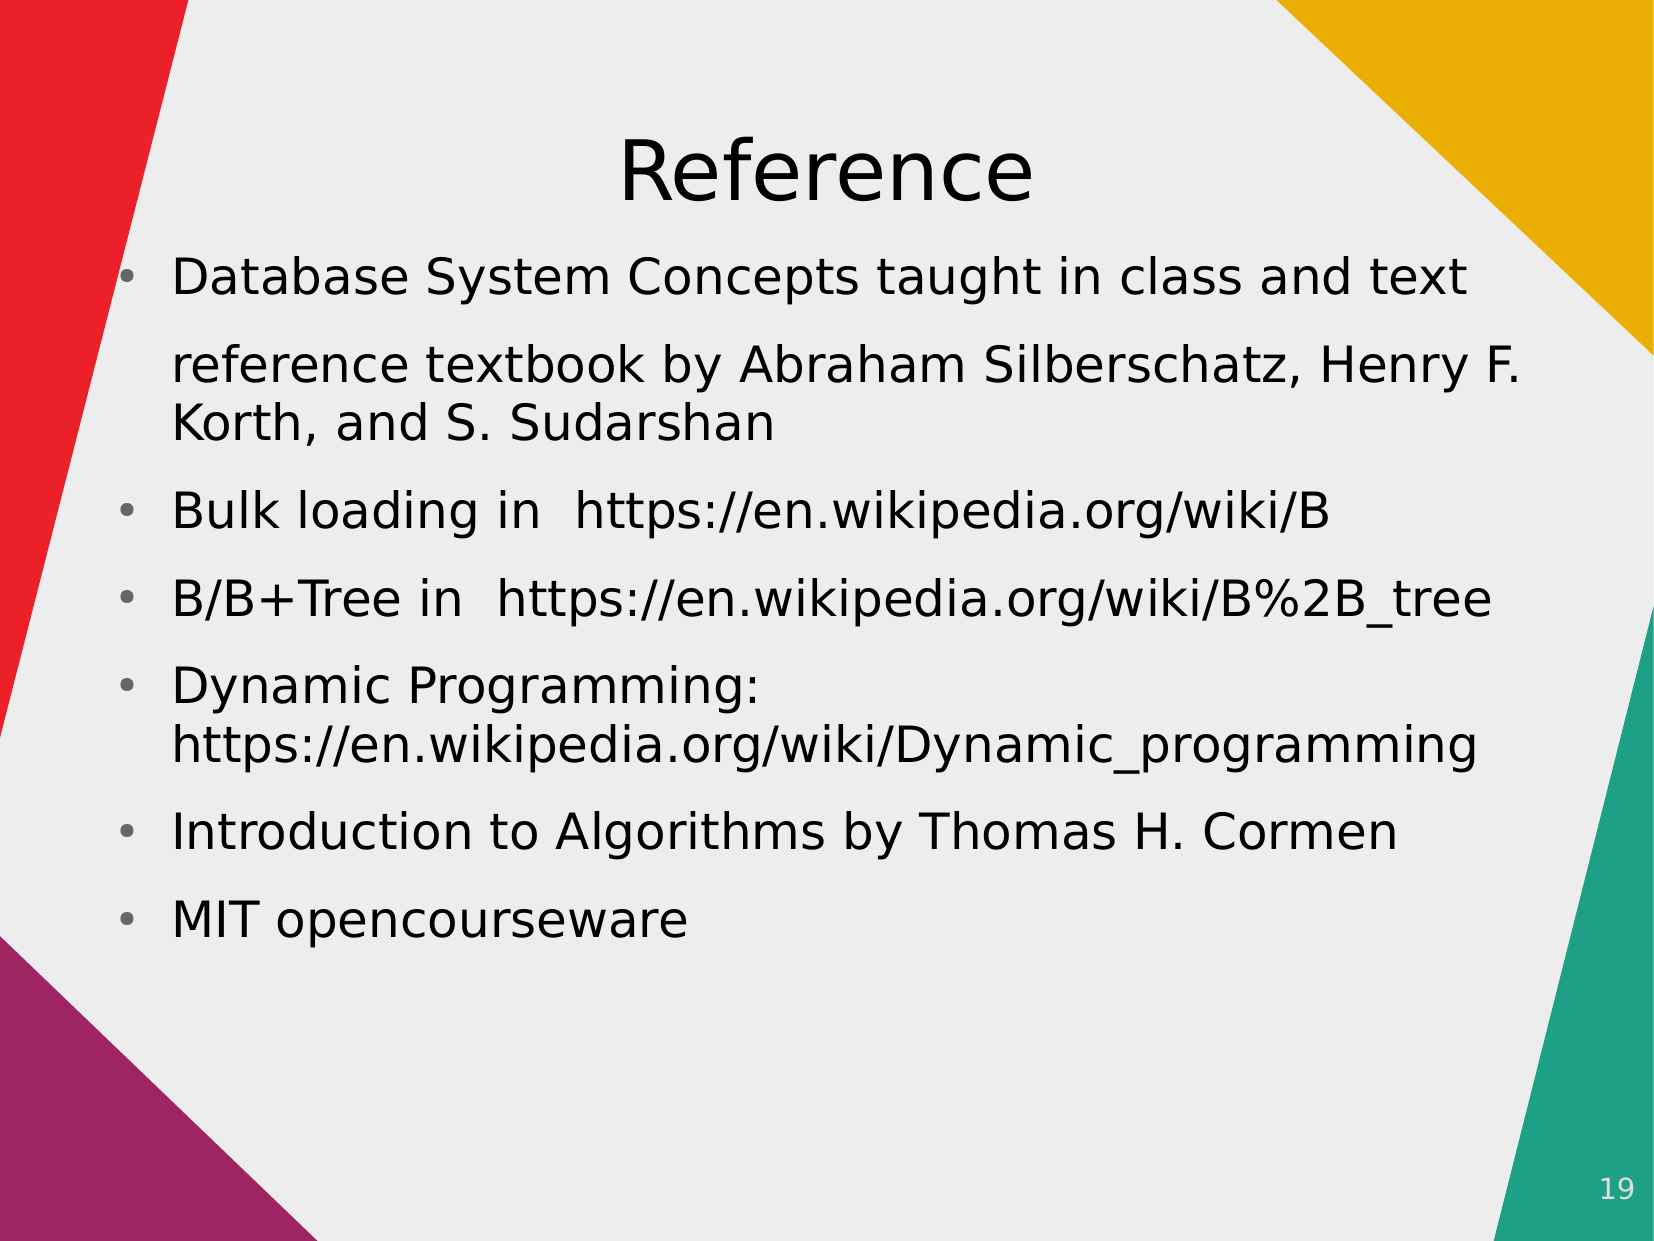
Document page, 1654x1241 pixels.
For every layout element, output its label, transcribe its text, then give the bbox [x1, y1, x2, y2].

title Reference [114, 73, 1539, 248]
list Database System Concepts taught in class and text reference textbook by Abraham Silberschatz, Henry F. Korth, and S. Sudarshan Bulk loading in ​ https://en.wikipedia.org/wiki/B B/B+Tree in ​ https://en.wikipedia.org/wiki/B%2B_tree Dynamic Programming: https://en.wikipedia.org/wiki/Dynamic_programming Introduction to Algorithms by Thomas H. Cormen MIT opencourseware [100, 248, 1651, 1116]
